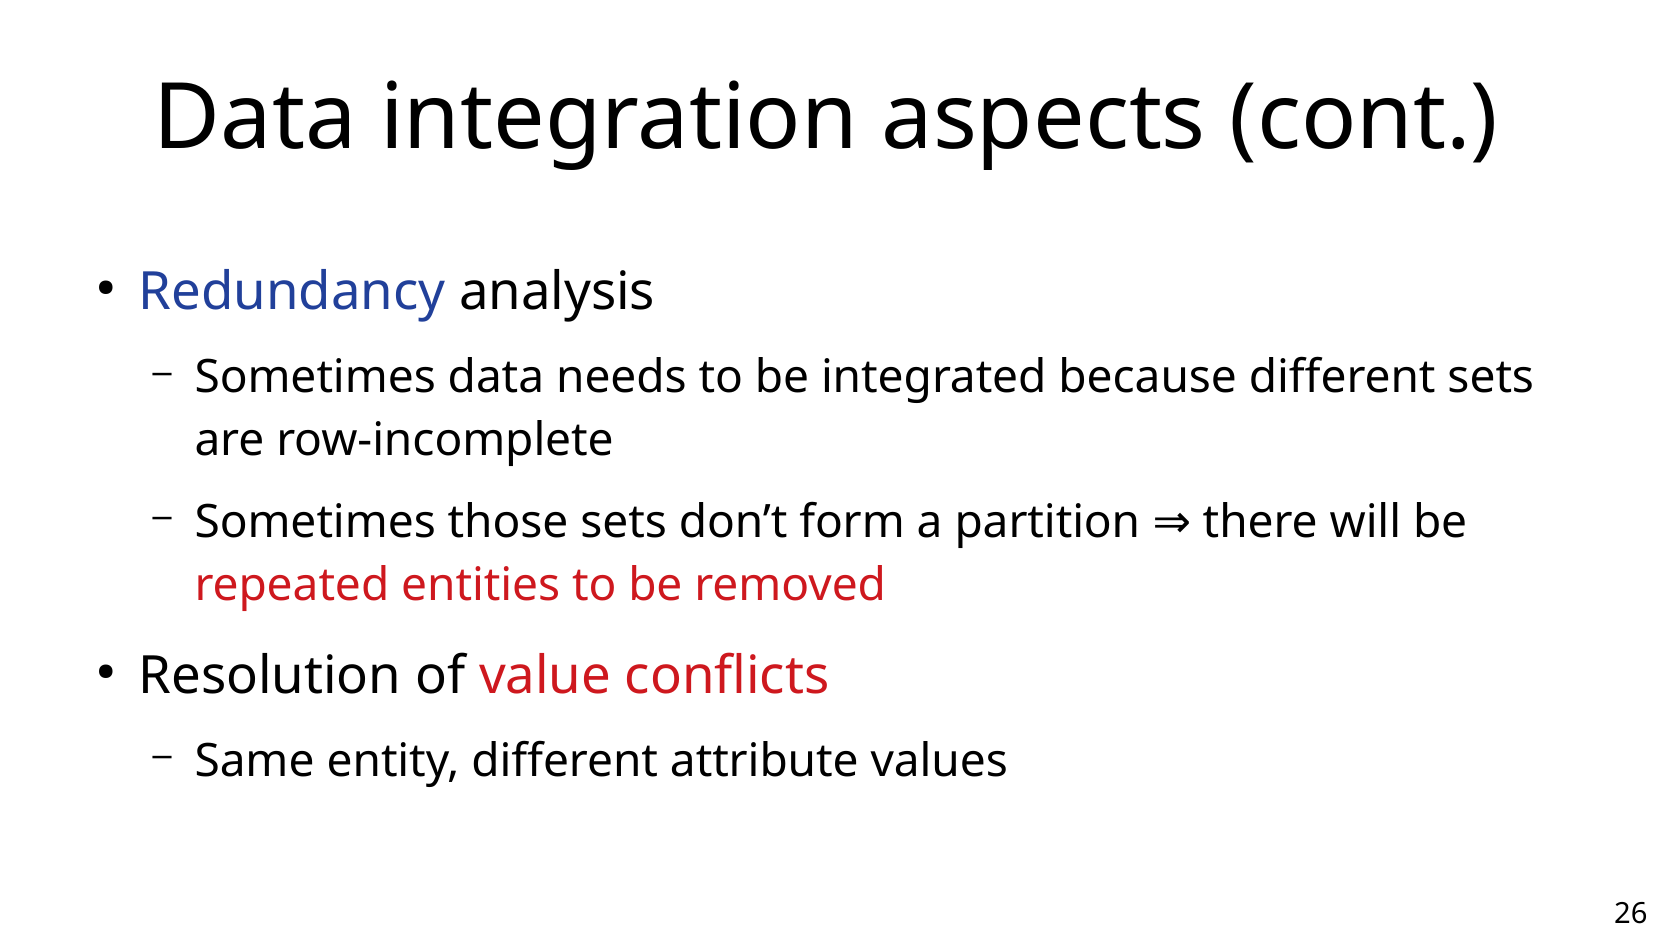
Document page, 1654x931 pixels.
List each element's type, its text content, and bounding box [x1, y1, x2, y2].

title Data integration aspects (cont.) [82, 1, 1571, 226]
list Redundancy analysis Sometimes data needs to be integrated because different sets are row-incomplete Sometimes those sets don’t form a partition ⇒ there will be repeated entities to be removed Resolution of value conflicts Same entity, different attribute values [82, 253, 1571, 793]
